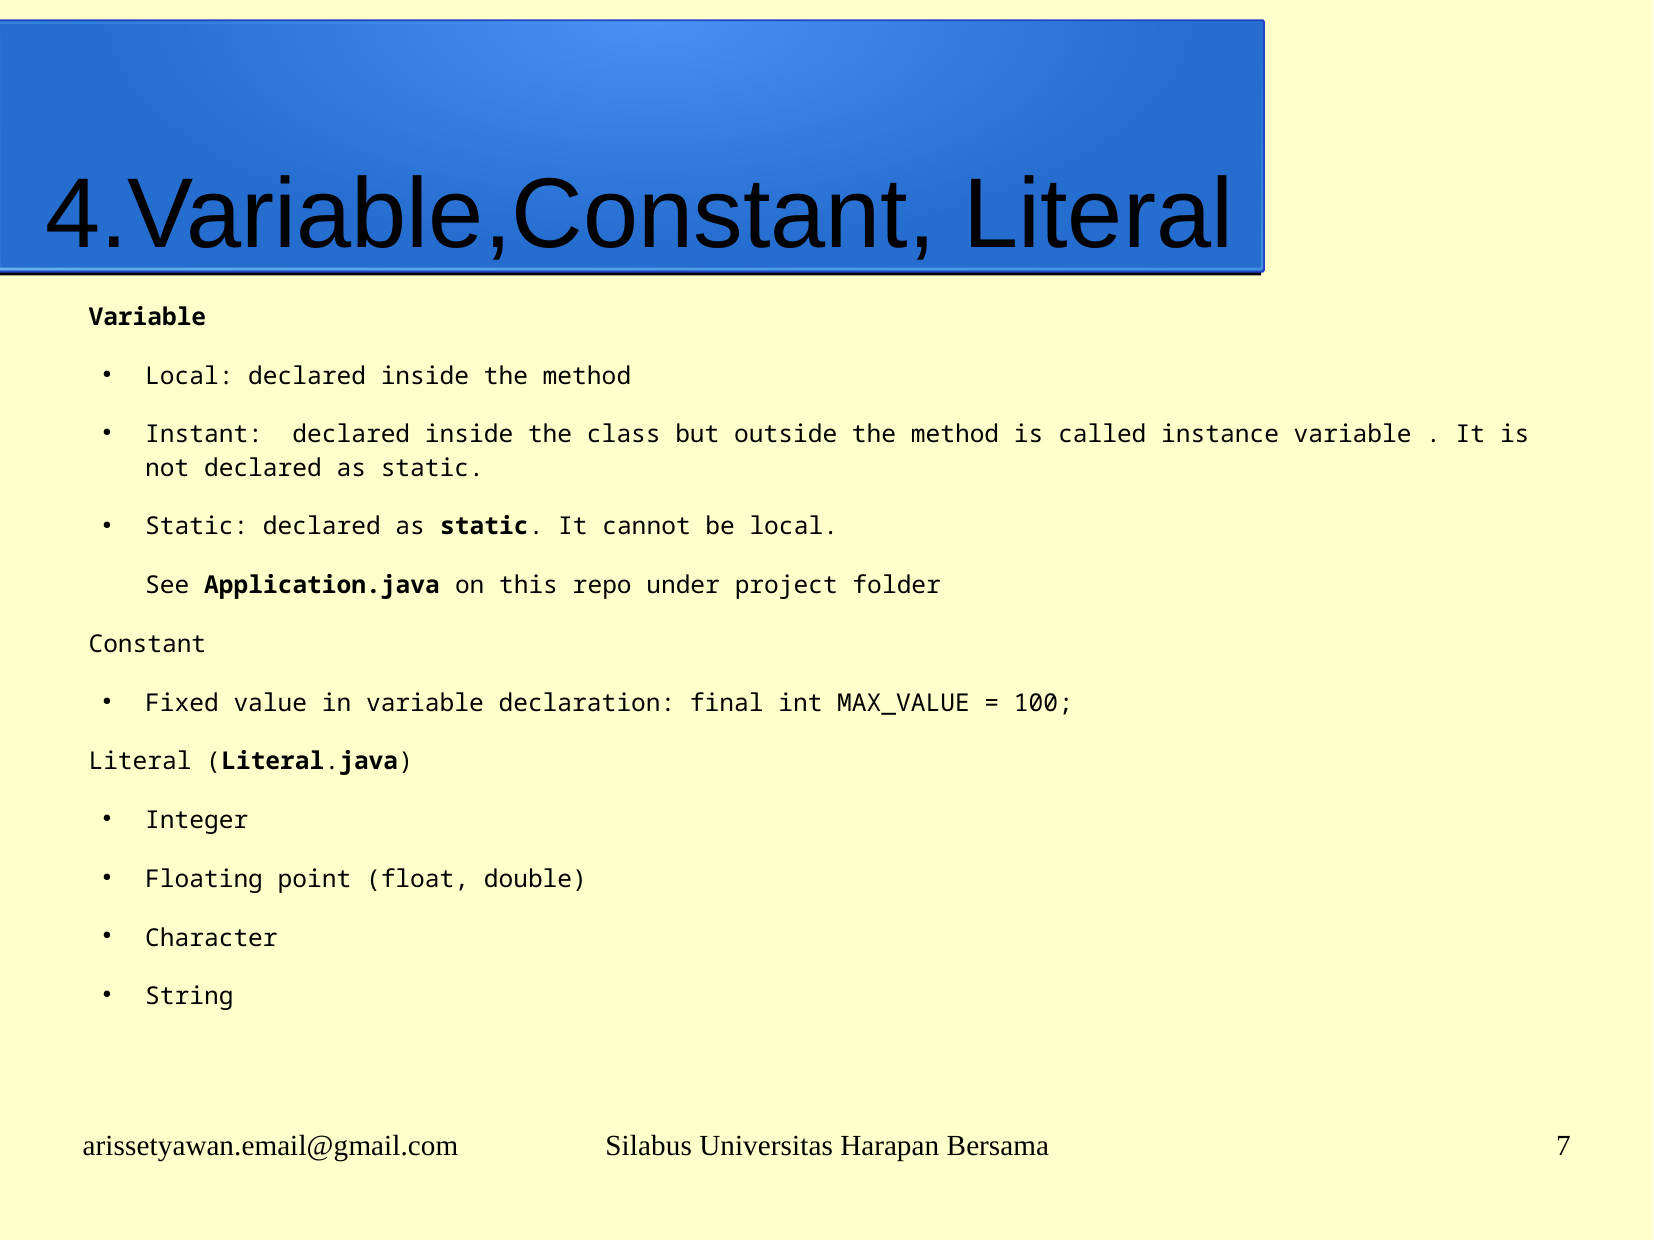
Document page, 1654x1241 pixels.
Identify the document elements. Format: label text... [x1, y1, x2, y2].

title 4.Variable,Constant, Literal [44, 47, 1260, 380]
list Variable Local: declared inside the method Instant: declared inside the class but outside the method is called instance variable . It is not declared as static. Static: declared as static. It cannot be local. See Application.java on this repo under project folder Constant Fixed value in variable declaration: final int MAX_VALUE = 100; Literal (Literal.java) Integer Floating point (float, double) Character String [88, 299, 1577, 1019]
